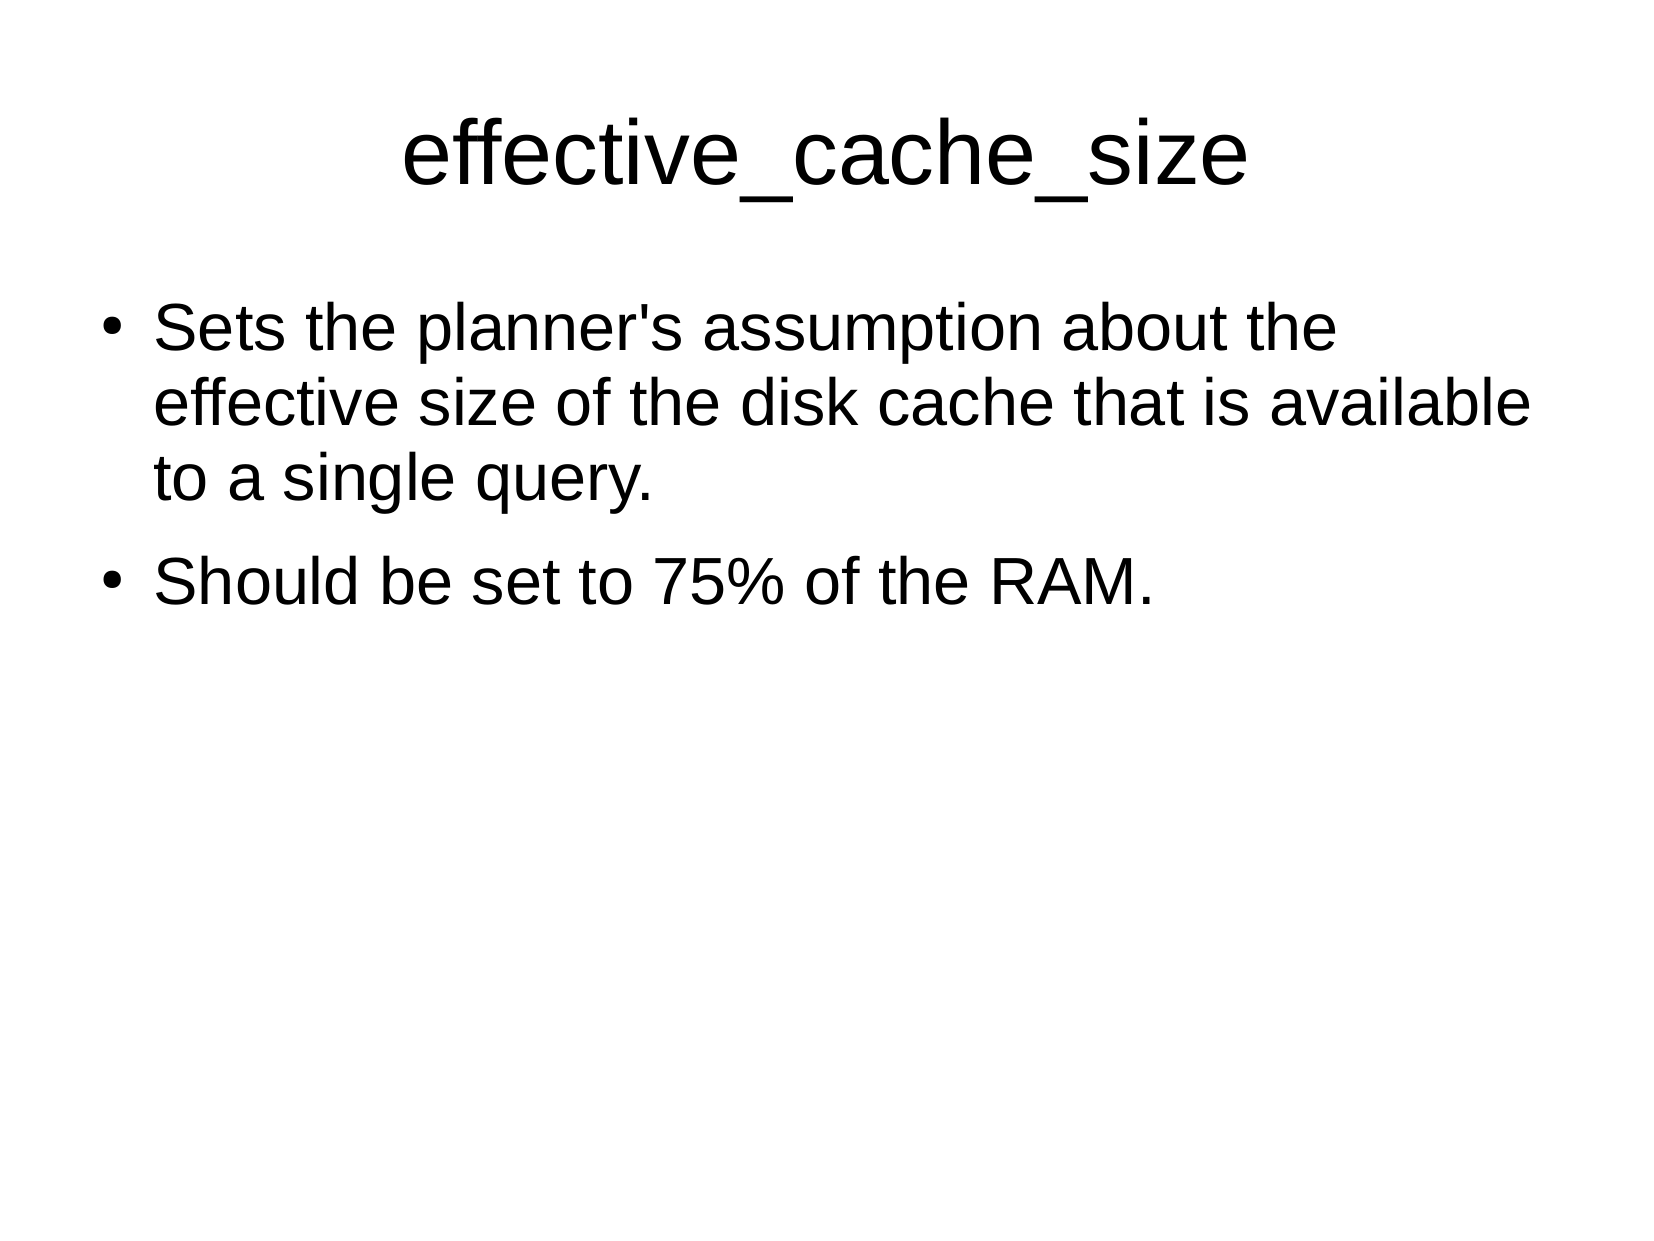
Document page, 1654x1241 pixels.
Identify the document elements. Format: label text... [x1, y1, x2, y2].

title effective_cache_size [82, 49, 1571, 257]
list Sets the planner's assumption about the effective size of the disk cache that is available to a single query. Should be set to 75% of the RAM. [82, 290, 1538, 1010]
